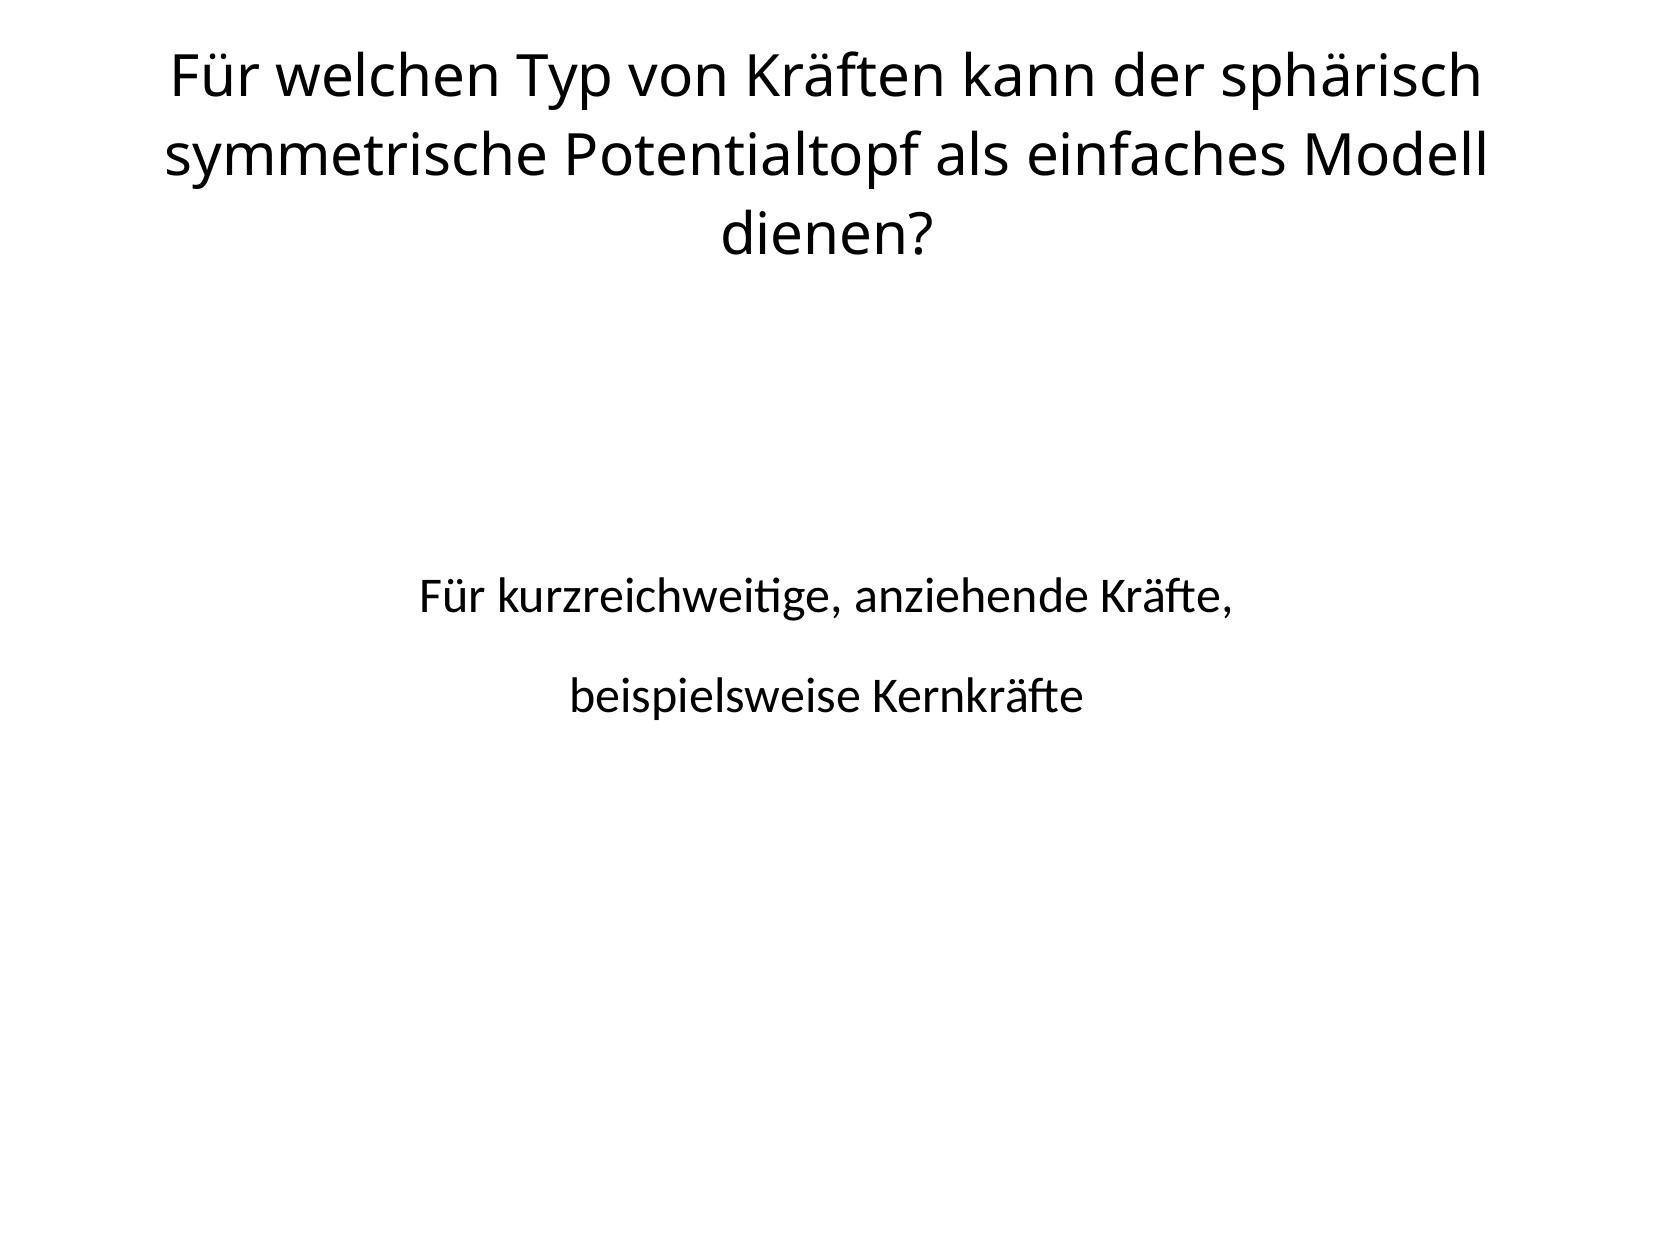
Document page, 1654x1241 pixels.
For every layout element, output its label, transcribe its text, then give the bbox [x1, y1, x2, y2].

title Für welchen Typ von Kräften kann der sphärisch symmetrische Potentialtopf als einfaches Modell dienen? [82, 49, 1571, 257]
subtitle Für kurzreichweitige, anziehende Kräfte, beispielsweise Kernkräfte [82, 290, 1571, 1010]
